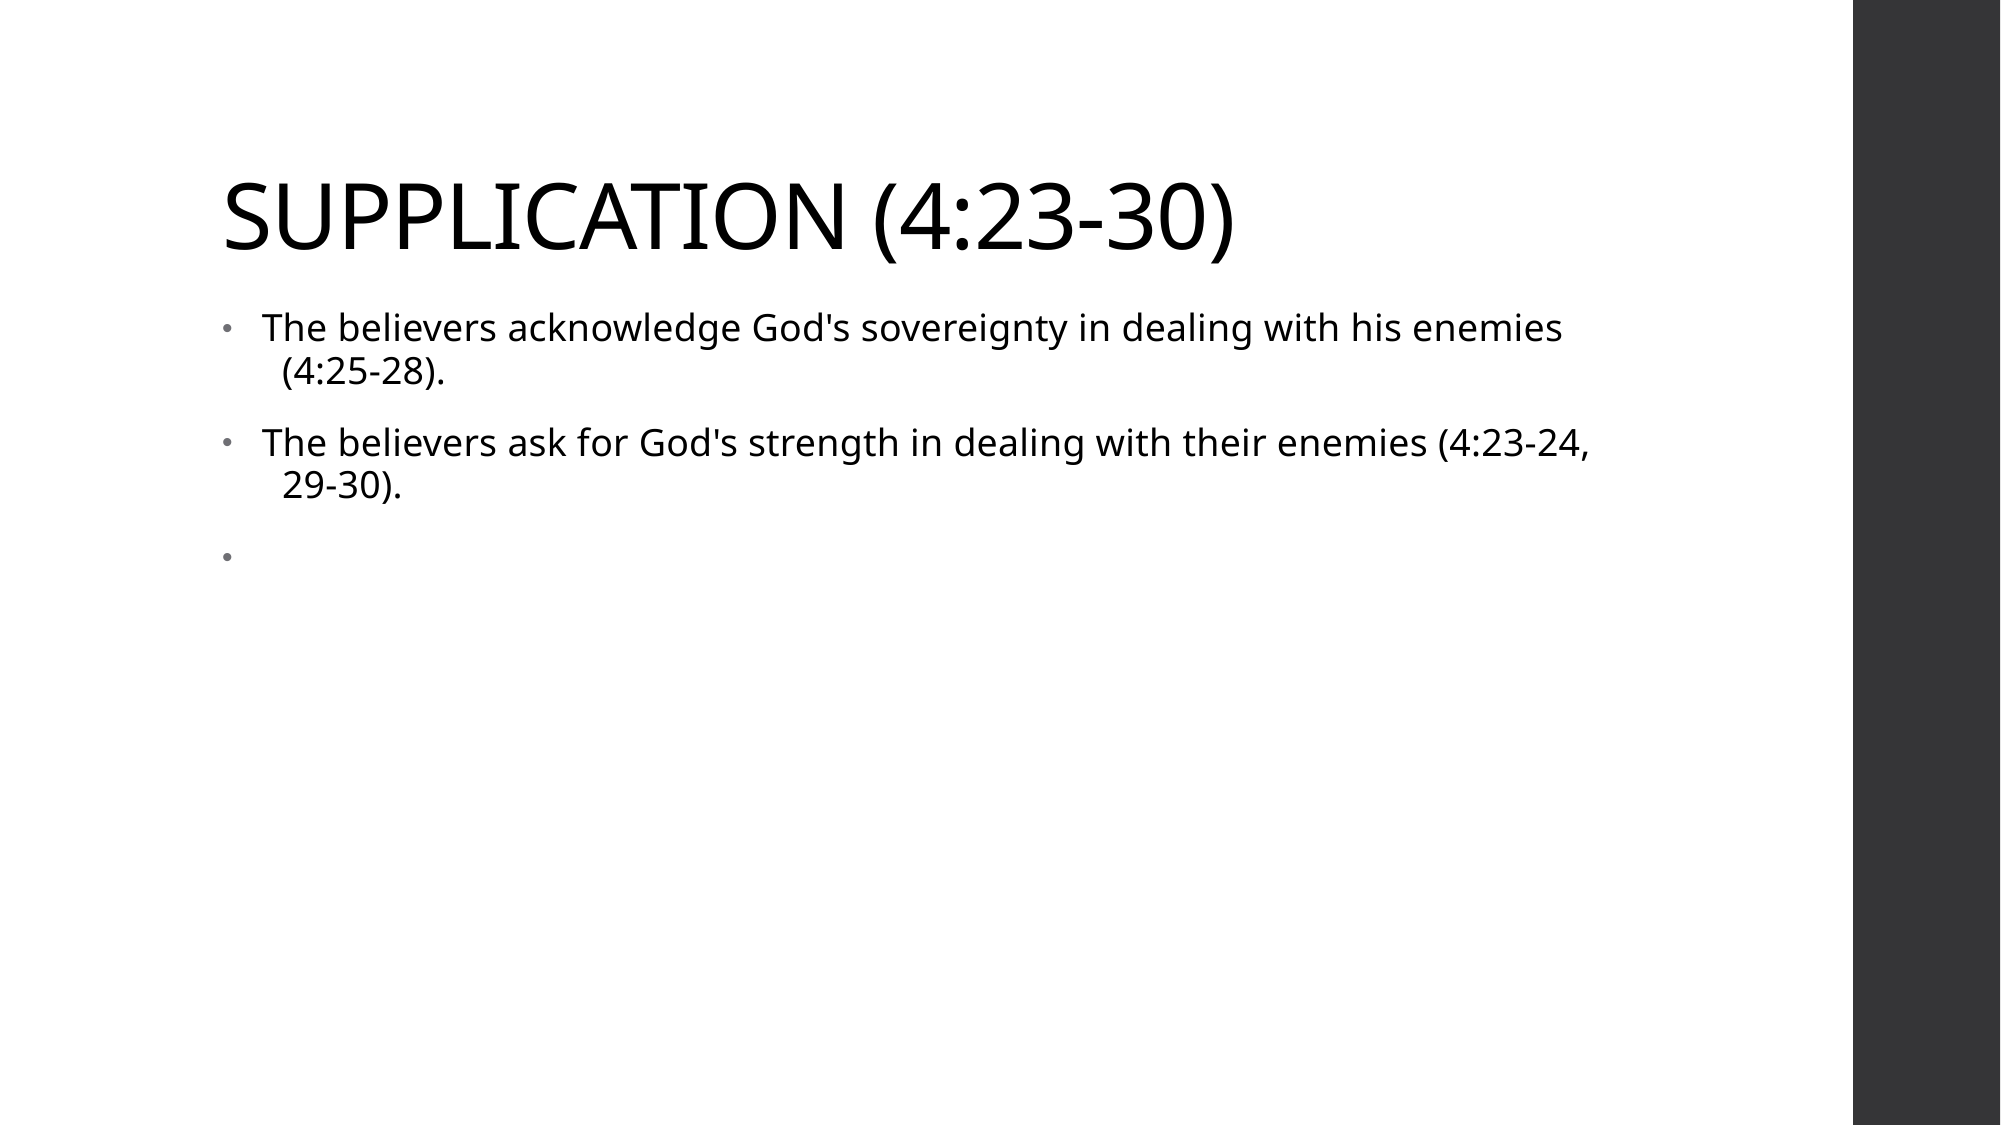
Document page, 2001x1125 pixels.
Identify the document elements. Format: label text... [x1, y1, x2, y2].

title SUPPLICATION (4:23-30) [206, 60, 1797, 278]
list The believers acknowledge God's sovereignty in dealing with his enemies (4:25-28). The believers ask for God's strength in dealing with their enemies (4:23-24, 29-30). [206, 299, 1617, 1014]
